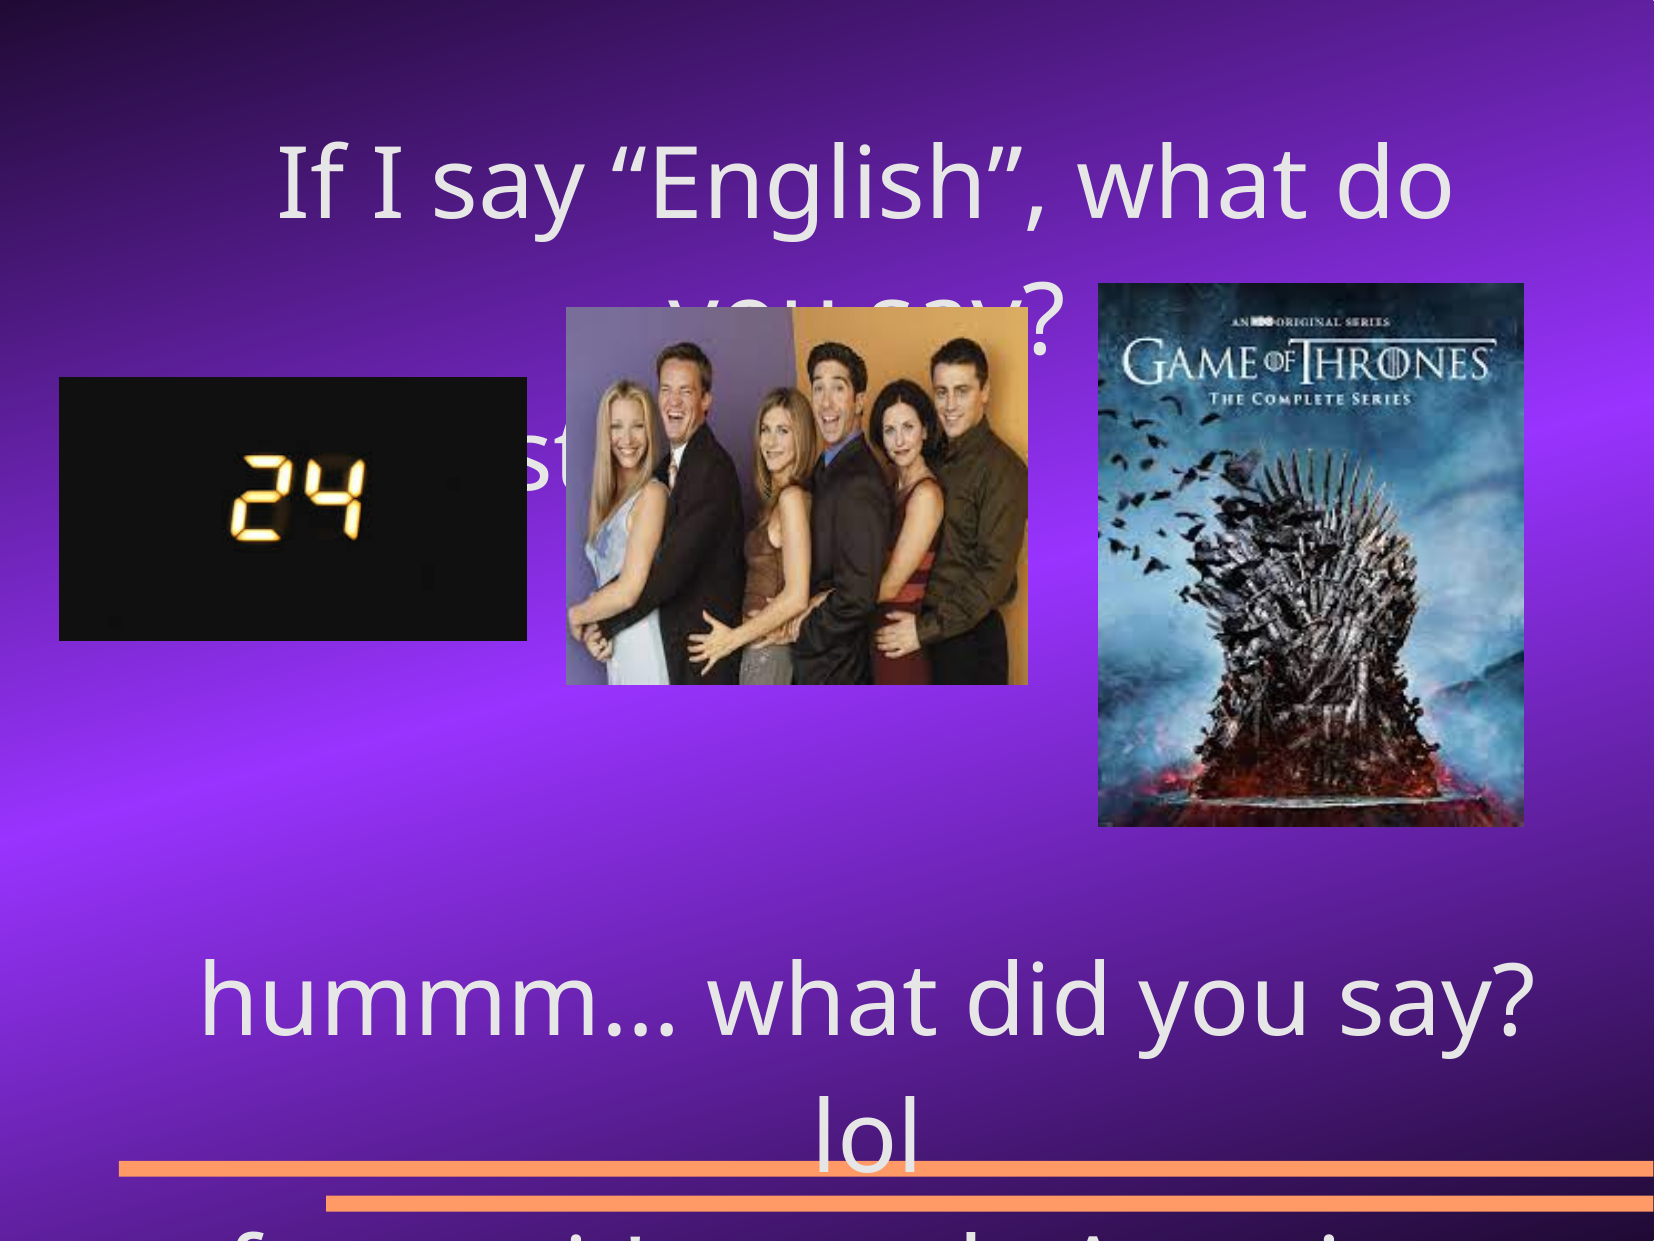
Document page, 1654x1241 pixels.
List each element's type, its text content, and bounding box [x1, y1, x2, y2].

picture [1098, 283, 1524, 827]
picture [566, 307, 1028, 686]
picture [59, 377, 527, 641]
list If I say “English”, what do you say? Her First hummm… what did you say? lol for me it's mostly American series [106, 111, 1546, 1087]
